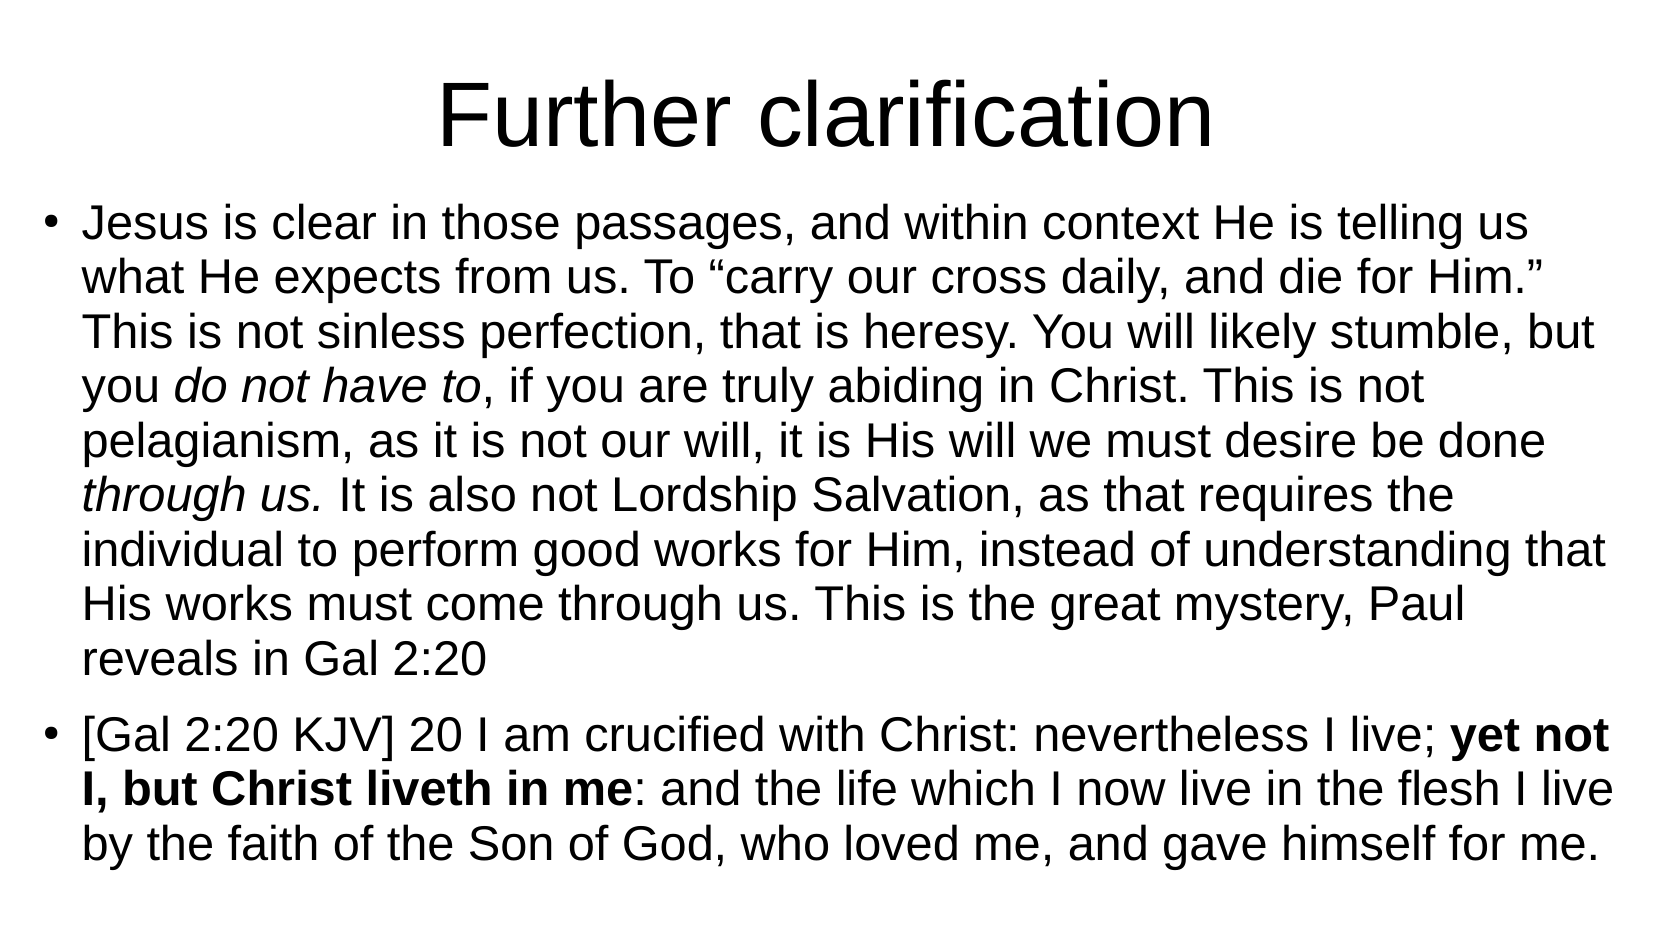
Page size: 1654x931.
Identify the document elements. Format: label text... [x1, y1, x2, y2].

list Jesus is clear in those passages, and within context He is telling us what He expects from us. To “carry our cross daily, and die for Him.” This is not sinless perfection, that is heresy. You will likely stumble, but you do not have to, if you are truly abiding in Christ. This is not pelagianism, as it is not our will, it is His will we must desire be done through us. It is also not Lordship Salvation, as that requires the individual to perform good works for Him, instead of understanding that His works must come through us. This is the great mystery, Paul reveals in Gal 2:20 [Gal 2:20 KJV] 20 I am crucified with Christ: nevertheless I live; yet not I, but Christ liveth in me: and the life which I now live in the flesh I live by the faith of the Son of God, who loved me, and gave himself for me. [30, 195, 1636, 901]
title Further clarification [82, 37, 1571, 193]
